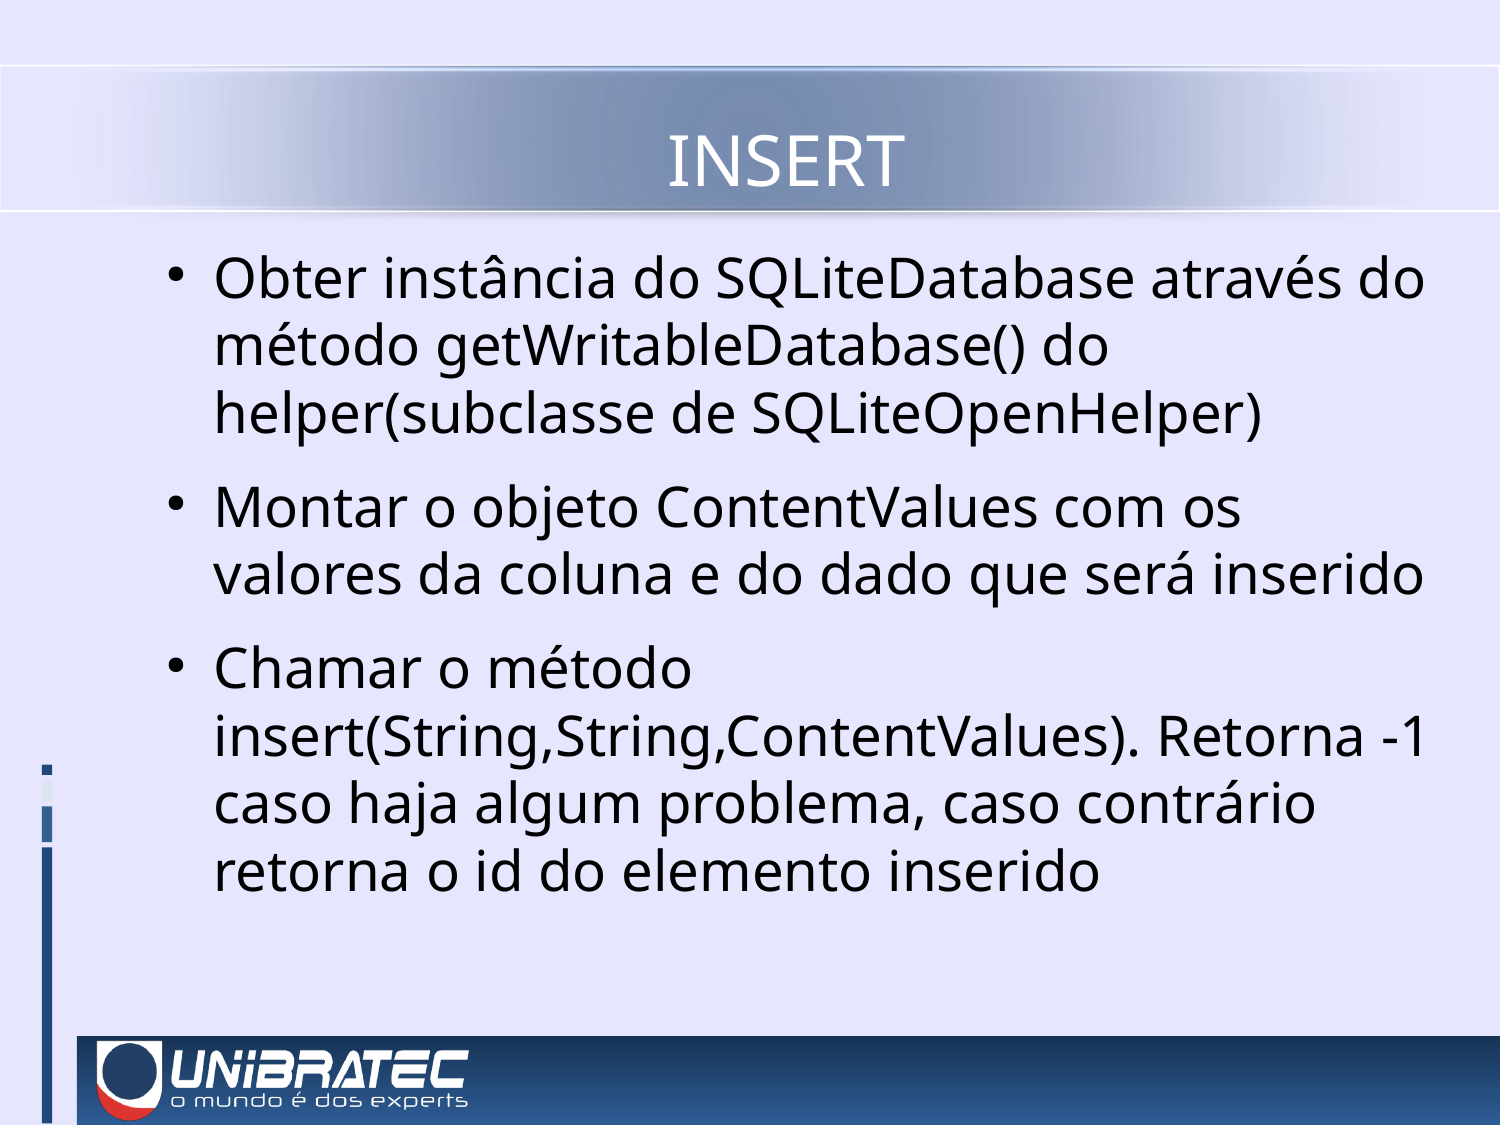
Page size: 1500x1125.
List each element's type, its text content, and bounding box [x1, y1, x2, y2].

picture [96, 1040, 469, 1121]
picture [0, 58, 1500, 227]
title INSERT [150, 84, 1424, 233]
list Obter instância do SQLiteDatabase através do método getWritableDatabase() do helper(subclasse de SQLiteOpenHelper) Montar o objeto ContentValues com os valores da coluna e do dado que será inserido Chamar o método insert(String,String,ContentValues). Retorna -1 caso haja algum problema, caso contrário retorna o id do elemento inserido [150, 242, 1441, 1034]
